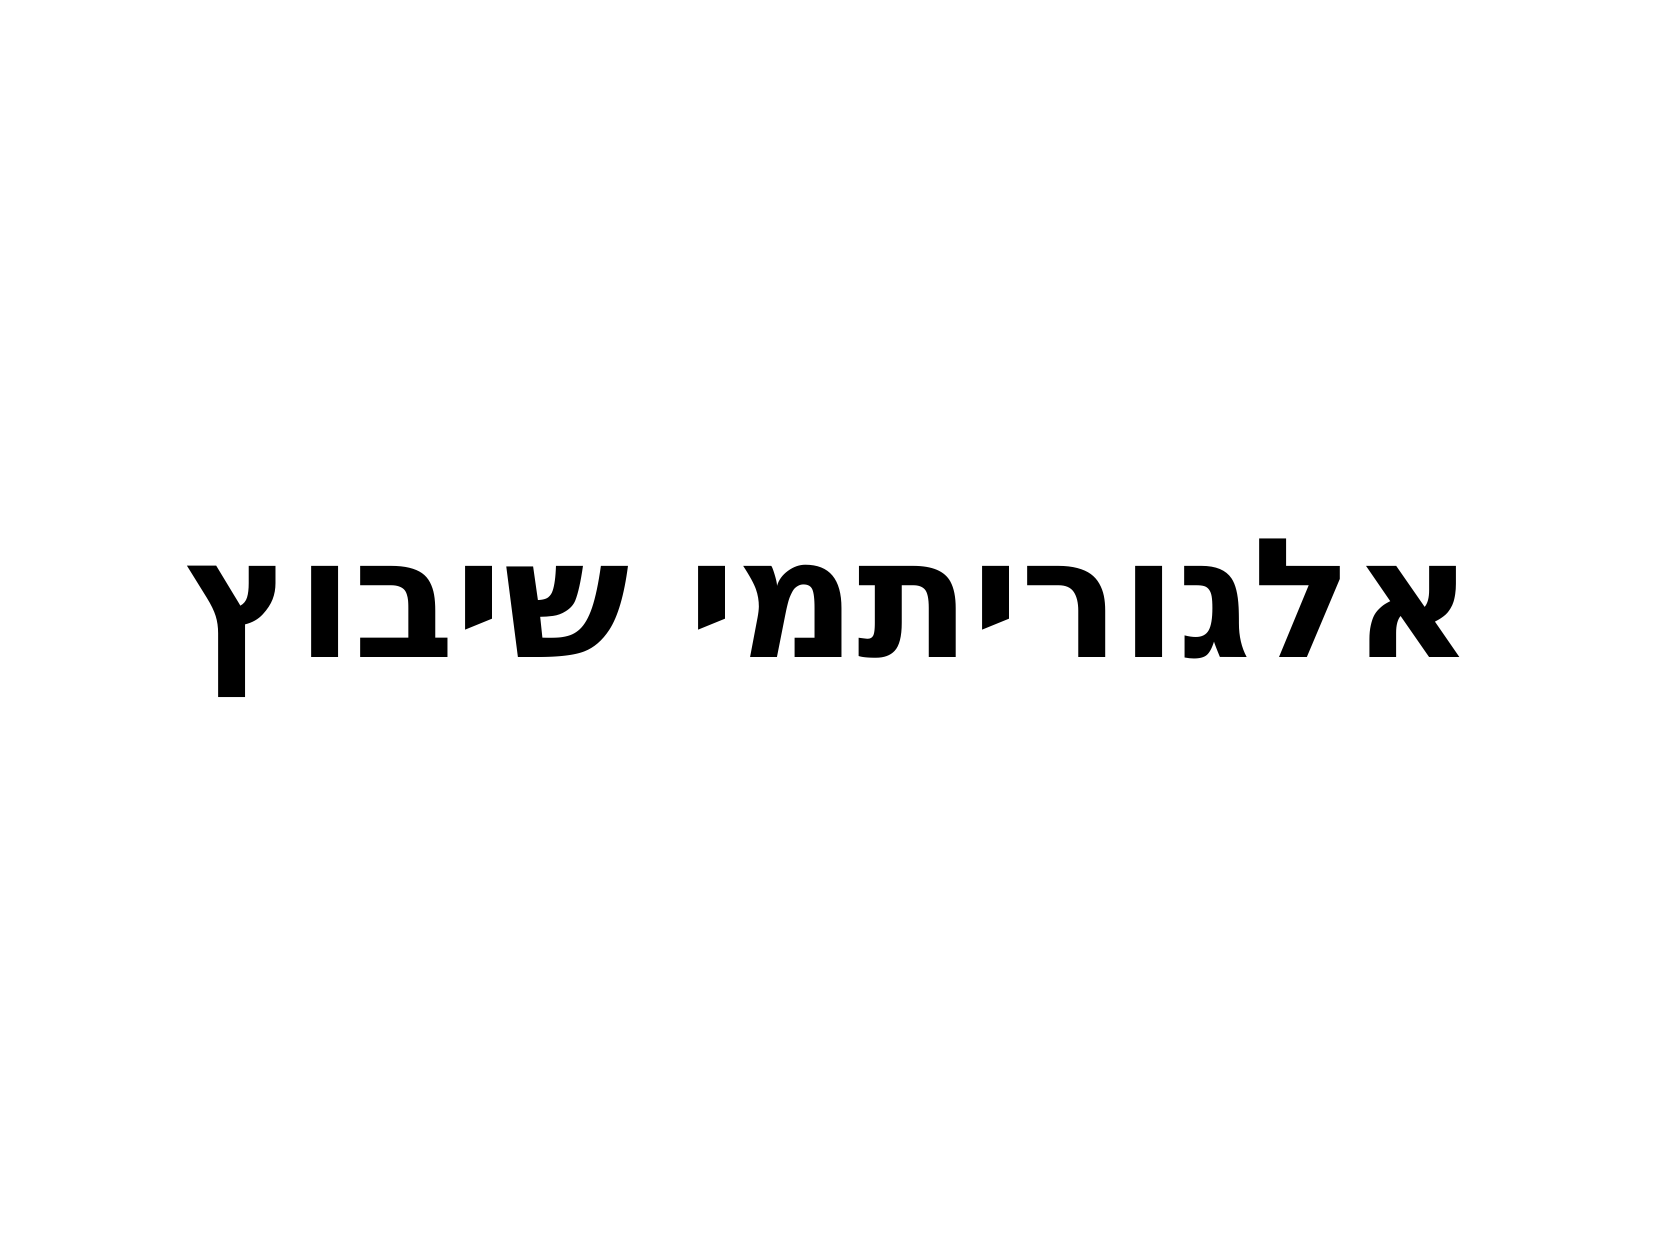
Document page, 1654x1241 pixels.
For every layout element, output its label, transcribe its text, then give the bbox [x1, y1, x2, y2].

title אלגוריתמי שיבוץ [86, 45, 1576, 1156]
